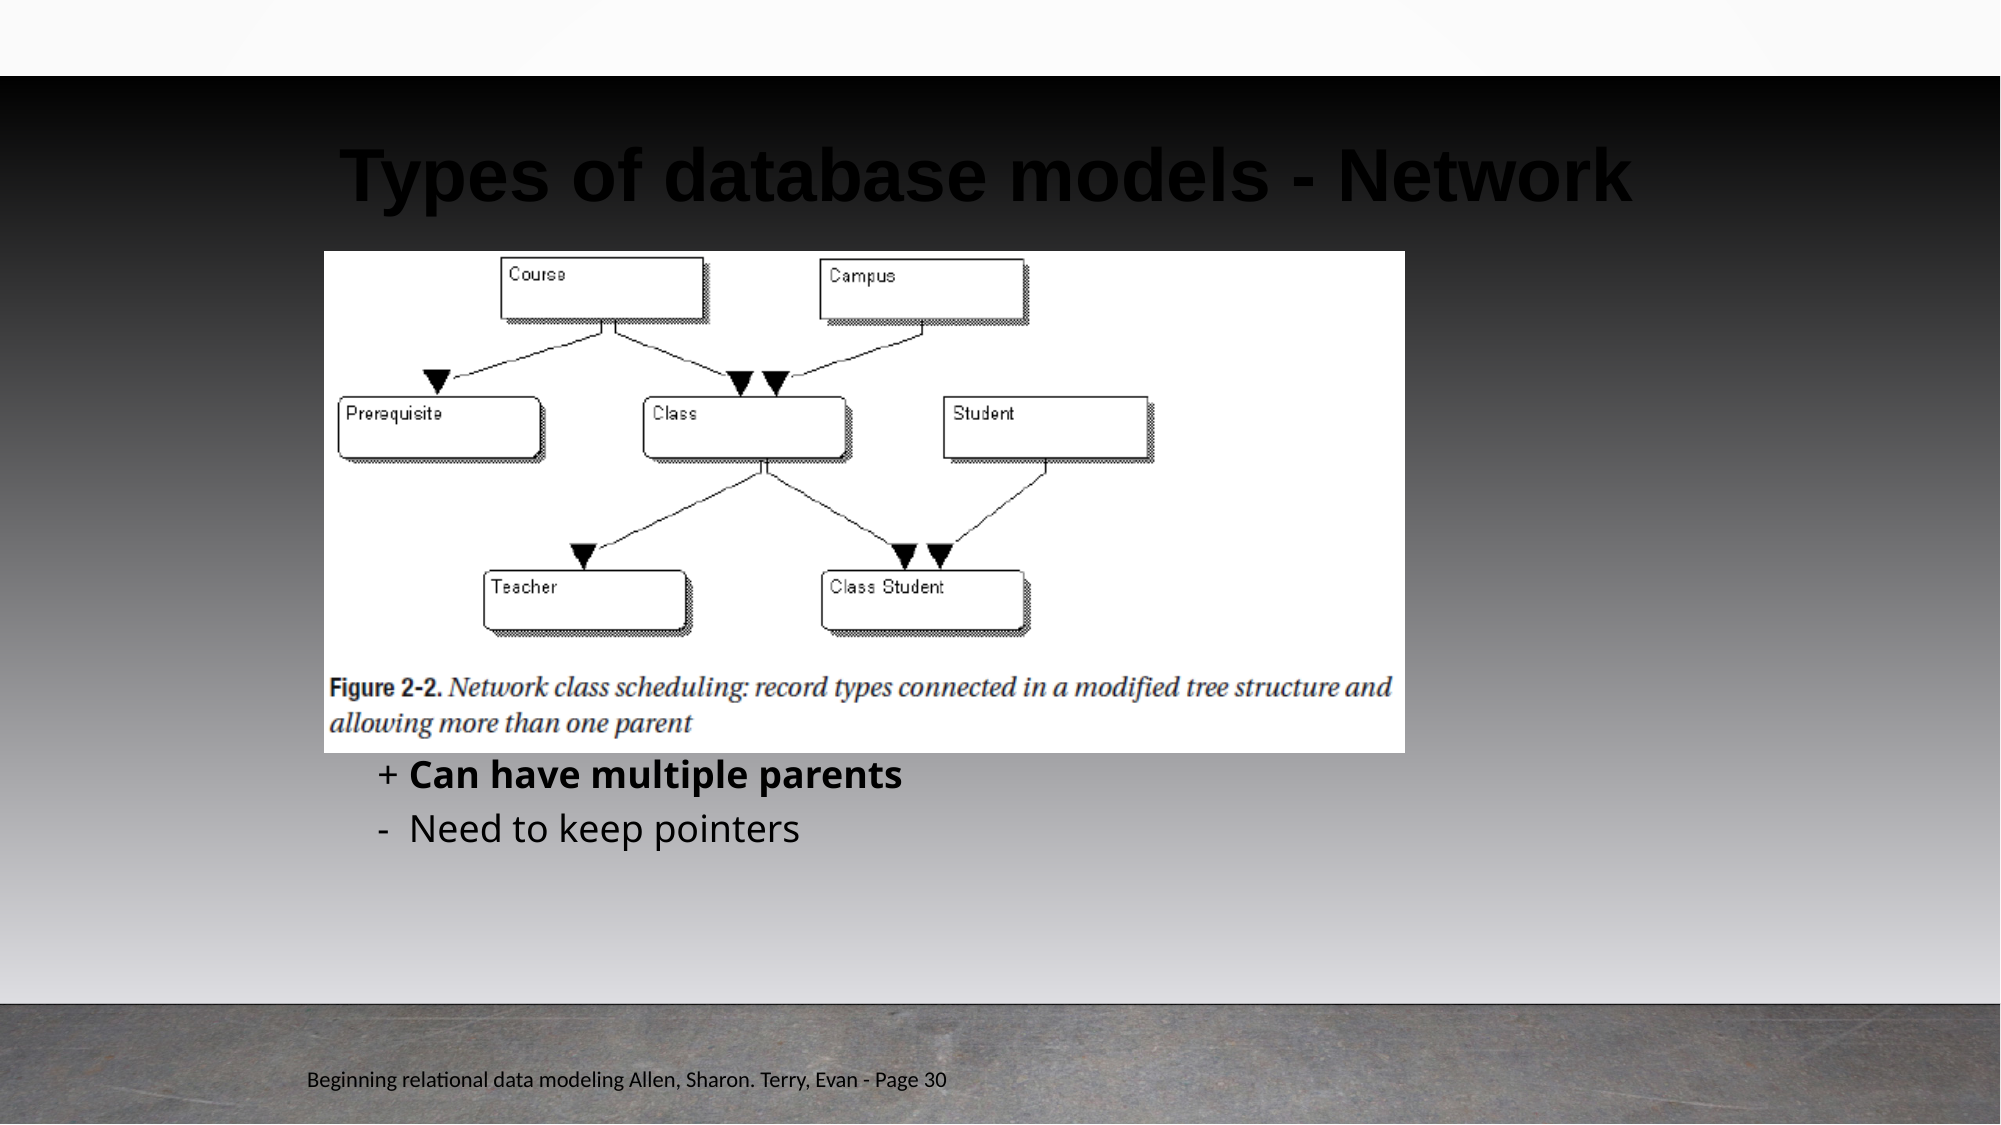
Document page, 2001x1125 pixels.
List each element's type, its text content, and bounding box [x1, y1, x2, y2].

title Types of database models - Network [324, 45, 1675, 233]
picture [324, 251, 1405, 753]
text_box Beginning relational data modeling Allen, Sharon. Terry, Evan - Page 30 [292, 1050, 1356, 1125]
list + Can have multiple parents - Need to keep pointers [324, 262, 1675, 965]
